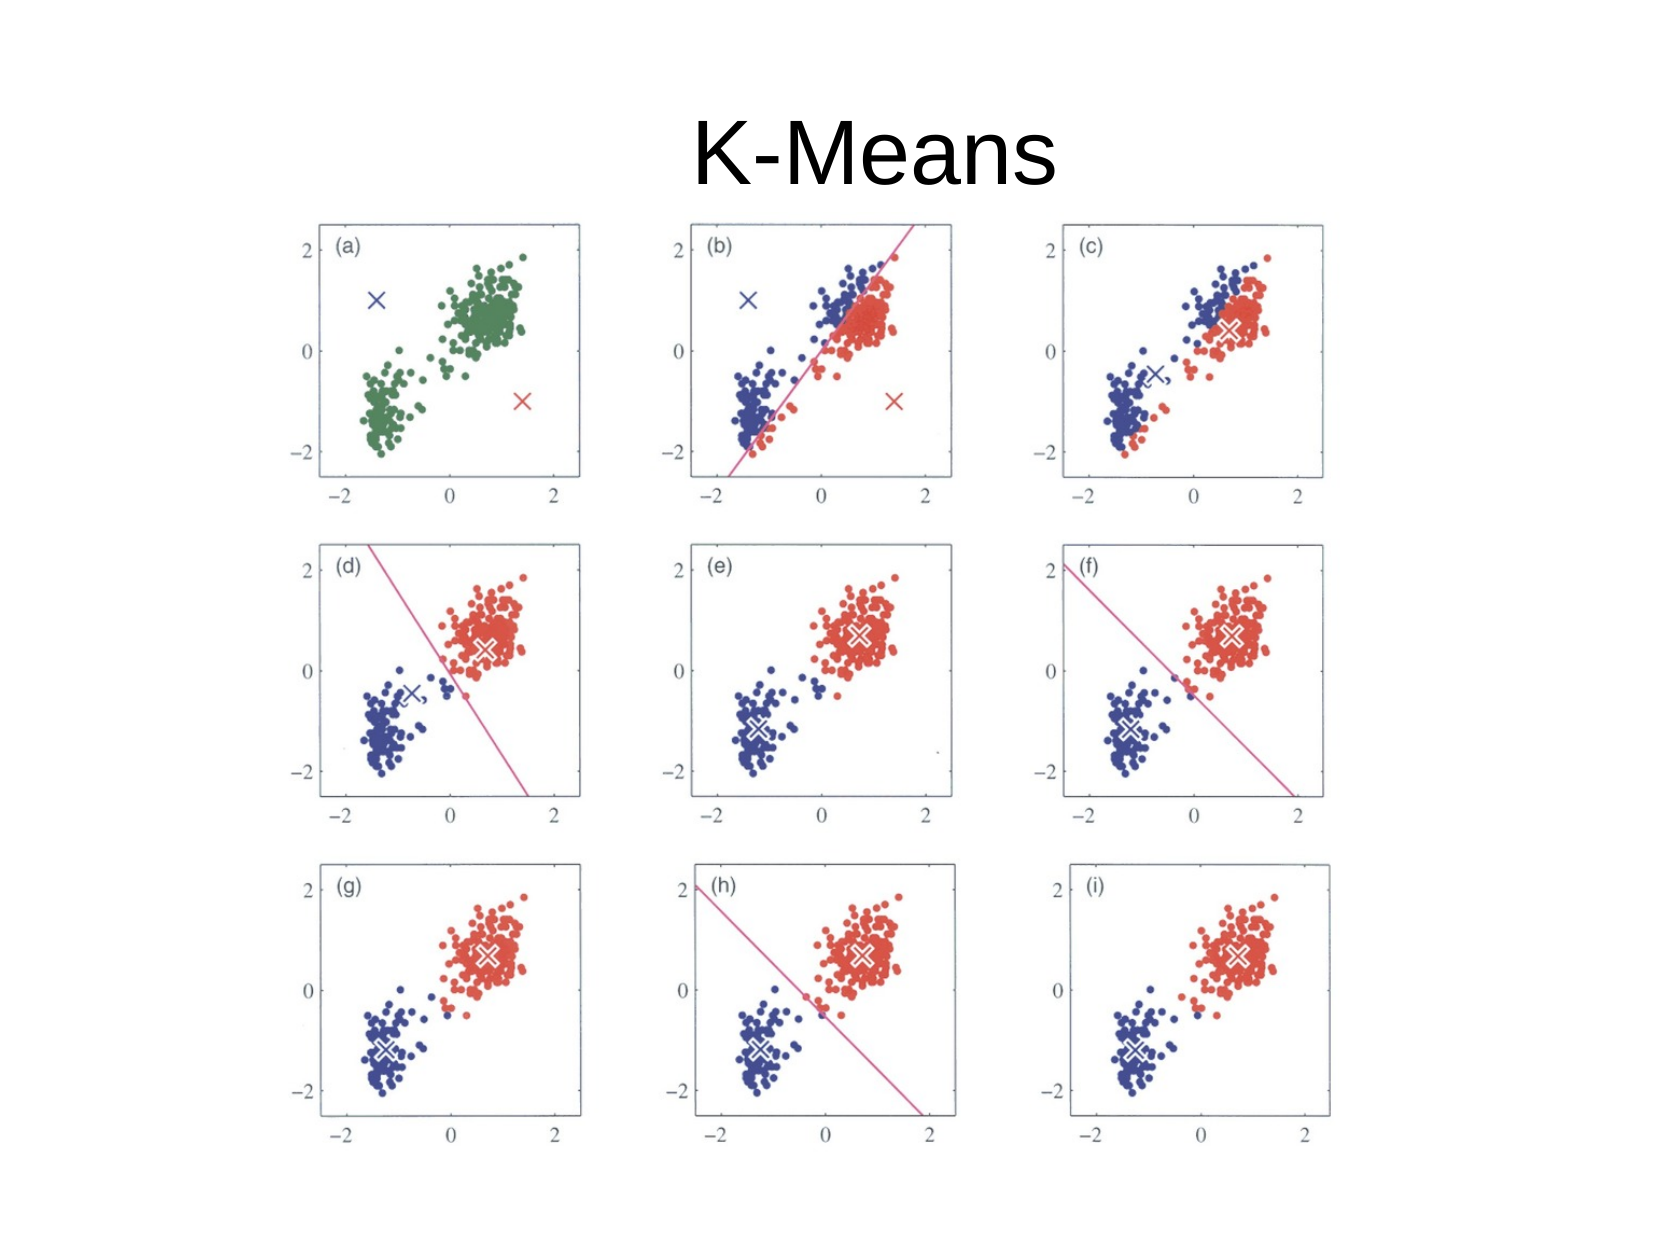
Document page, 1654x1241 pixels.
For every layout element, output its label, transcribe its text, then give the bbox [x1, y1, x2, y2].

title K-Means [82, 49, 1571, 257]
picture [271, 257, 1348, 1158]
